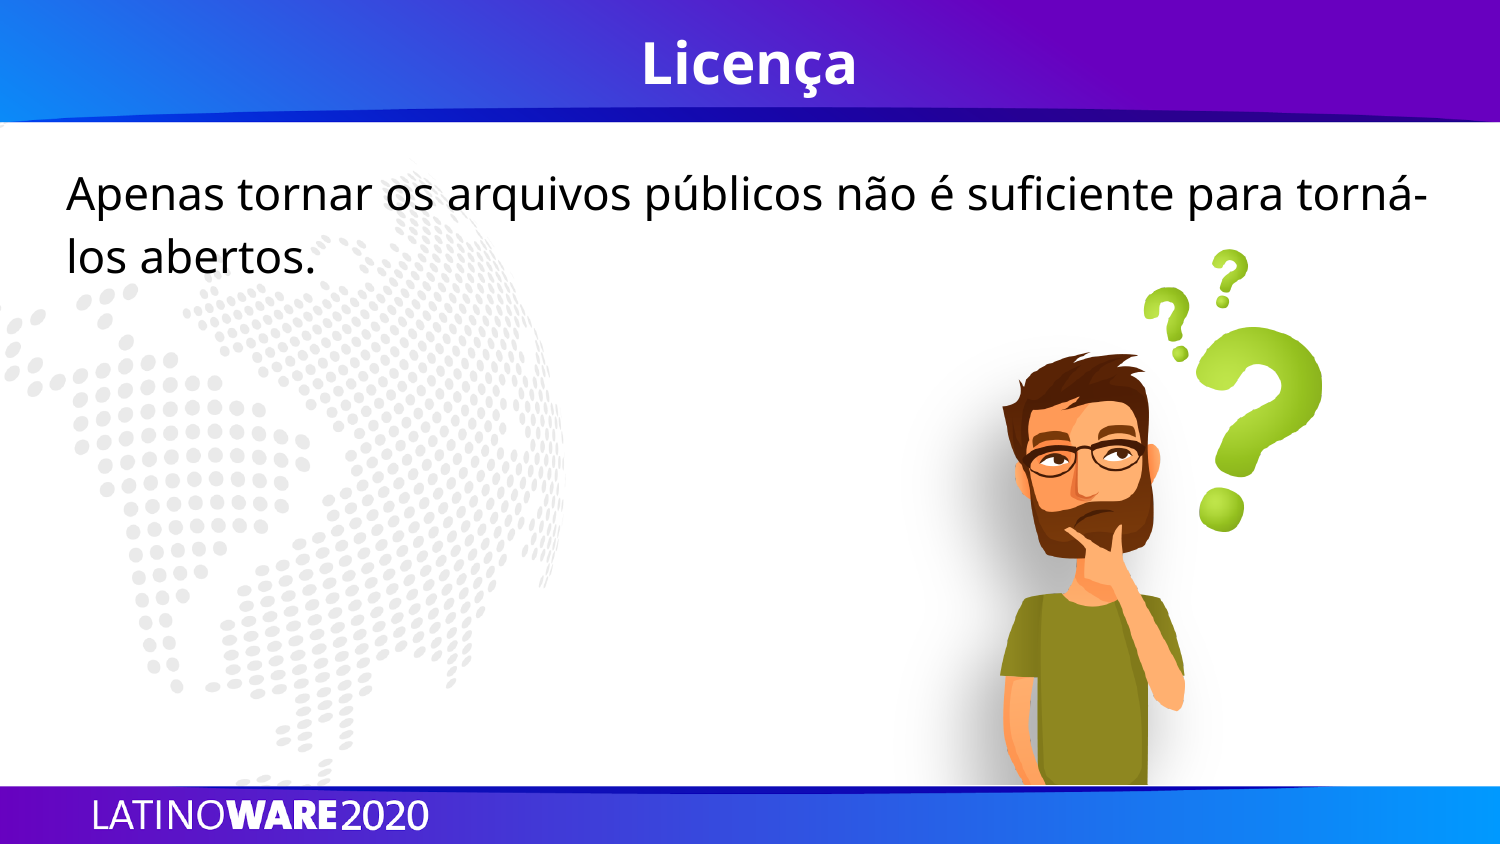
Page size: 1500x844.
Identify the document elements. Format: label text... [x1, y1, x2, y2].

list Apenas tornar os arquivos públicos não é suficiente para torná-los abertos. [51, 141, 1449, 750]
title Licença [51, 11, 1449, 106]
picture [0, 0, 1500, 844]
